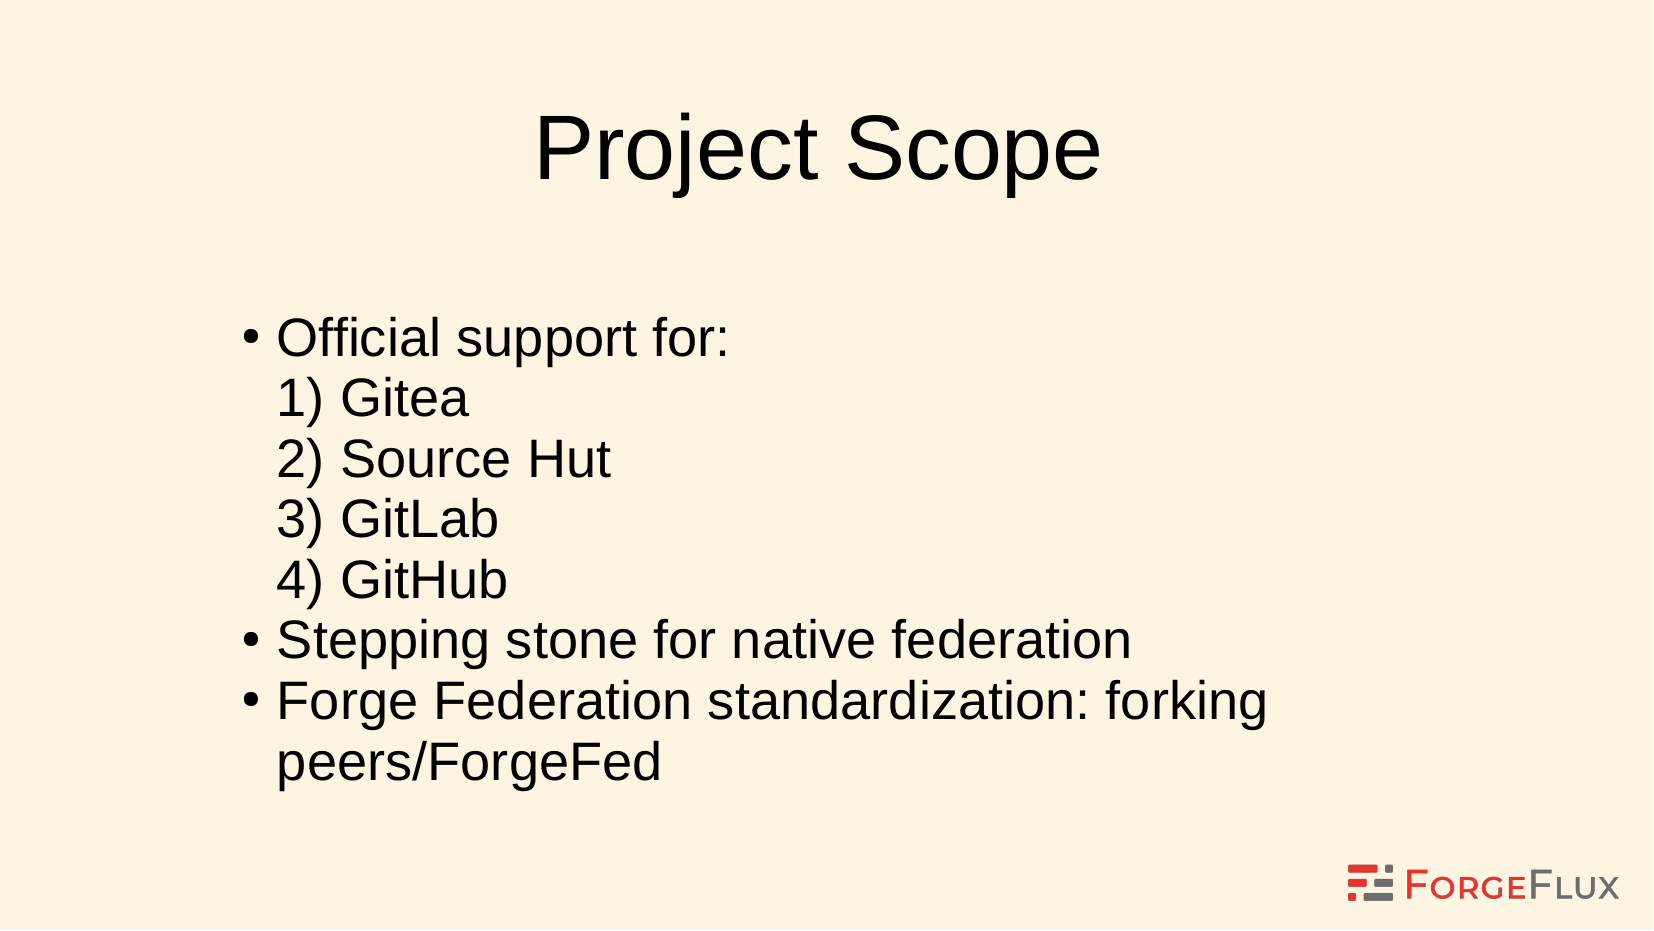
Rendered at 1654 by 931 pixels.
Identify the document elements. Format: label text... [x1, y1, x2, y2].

picture [1317, 824, 1651, 931]
title Project Scope [75, 70, 1564, 226]
text_box Official support for: Gitea Source Hut GitLab GitHub Stepping stone for native federation Forge Federation standardization: forking peers/ForgeFed [226, 300, 1427, 800]
